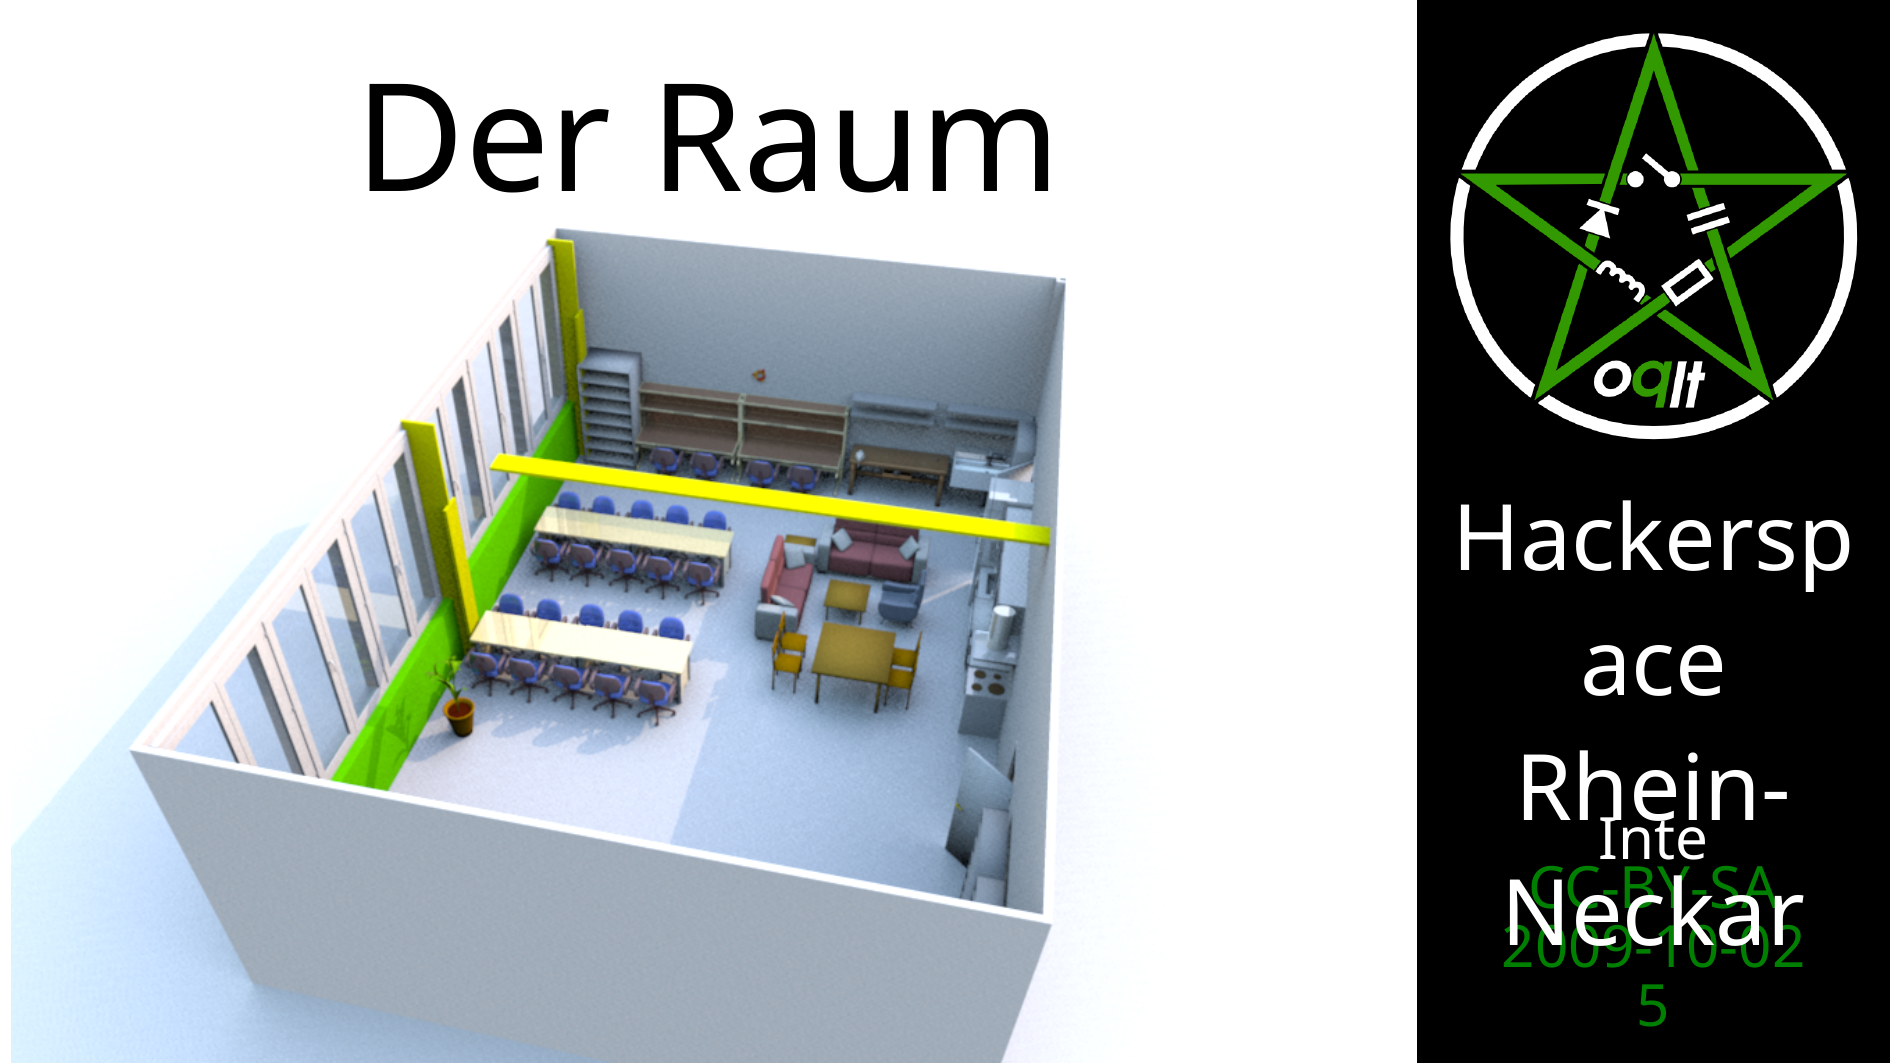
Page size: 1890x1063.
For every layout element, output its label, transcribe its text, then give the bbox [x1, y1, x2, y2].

title Der Raum [29, 36, 1388, 229]
picture [11, 0, 1416, 1063]
picture [1446, 29, 1861, 443]
